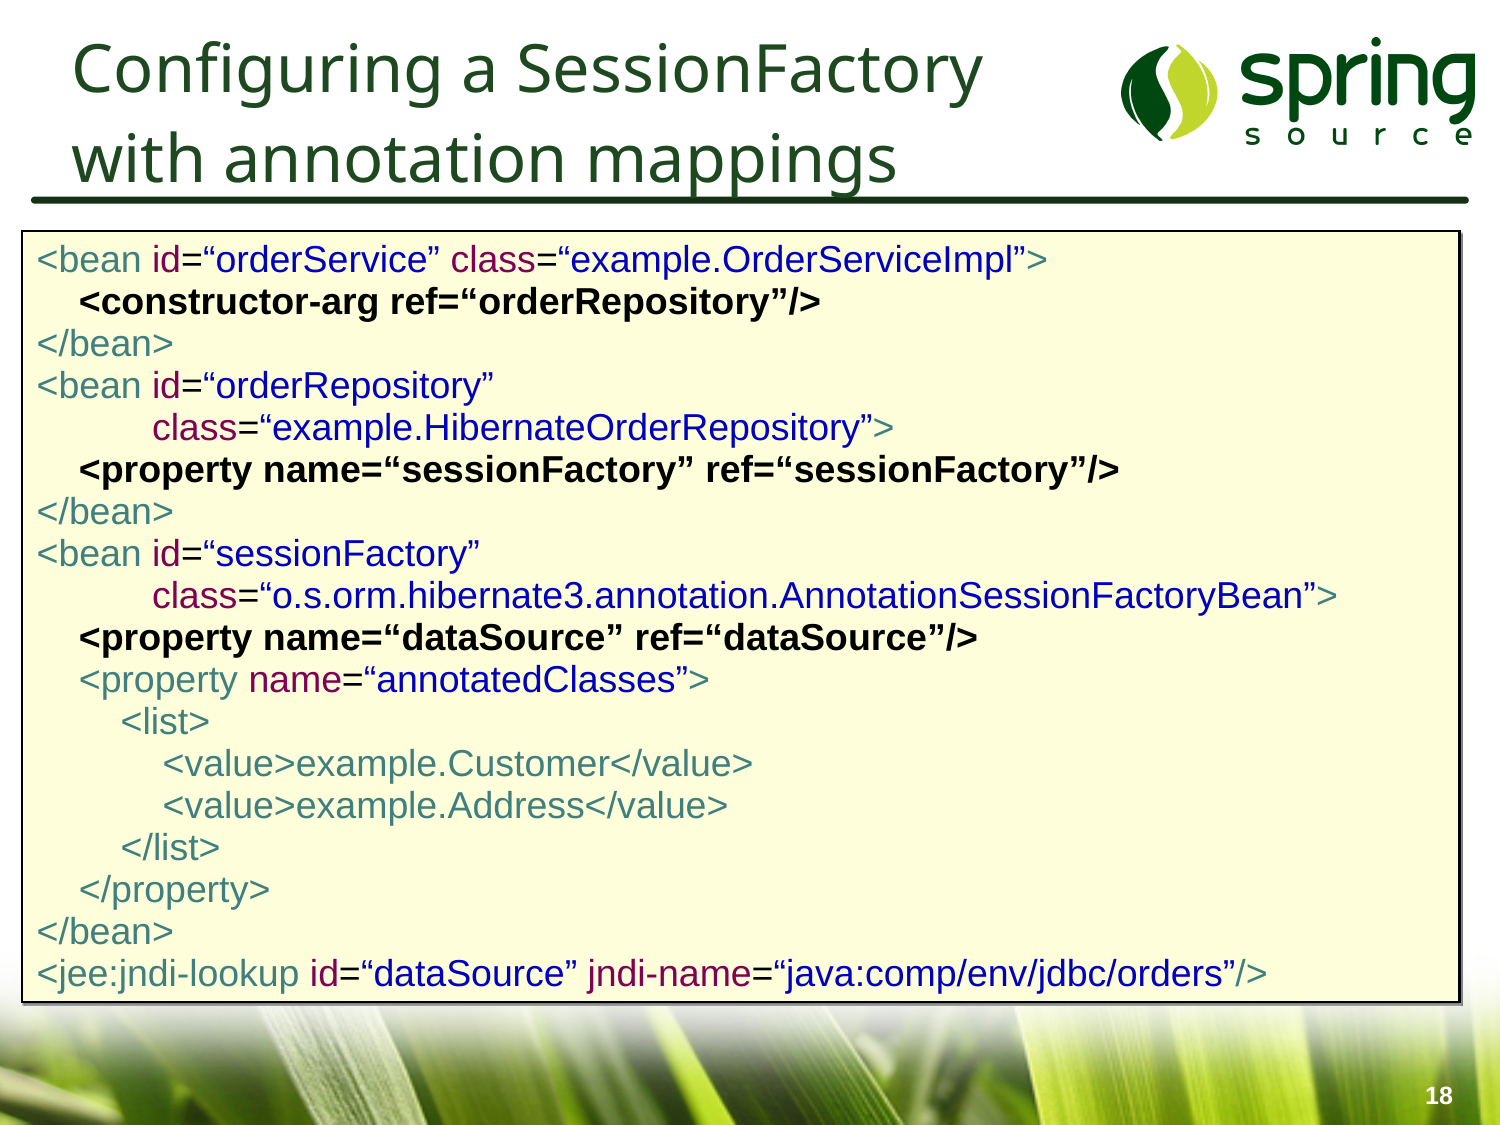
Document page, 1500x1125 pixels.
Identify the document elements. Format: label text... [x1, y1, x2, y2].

picture [0, 944, 1500, 1125]
title Configuring a SessionFactory with annotation mappings [56, 13, 1089, 191]
picture [1121, 37, 1475, 145]
text_box <bean id=“orderService” class=“example.OrderServiceImpl”> <constructor-arg ref=“orderRepository”/> </bean> <bean id=“orderRepository” class=“example.HibernateOrderRepository”> <property name=“sessionFactory” ref=“sessionFactory”/> </bean> <bean id=“sessionFactory” class=“o.s.orm.hibernate3.annotation.AnnotationSessionFactoryBean”> <property name=“dataSource” ref=“dataSource”/> <property name=“annotatedClasses”> <list> <value>example.Customer</value> <value>example.Address</value> </list> </property> </bean> <jee:jndi-lookup id=“dataSource” jndi-name=“java:comp/env/jdbc/orders”/> [21, 231, 1460, 1003]
